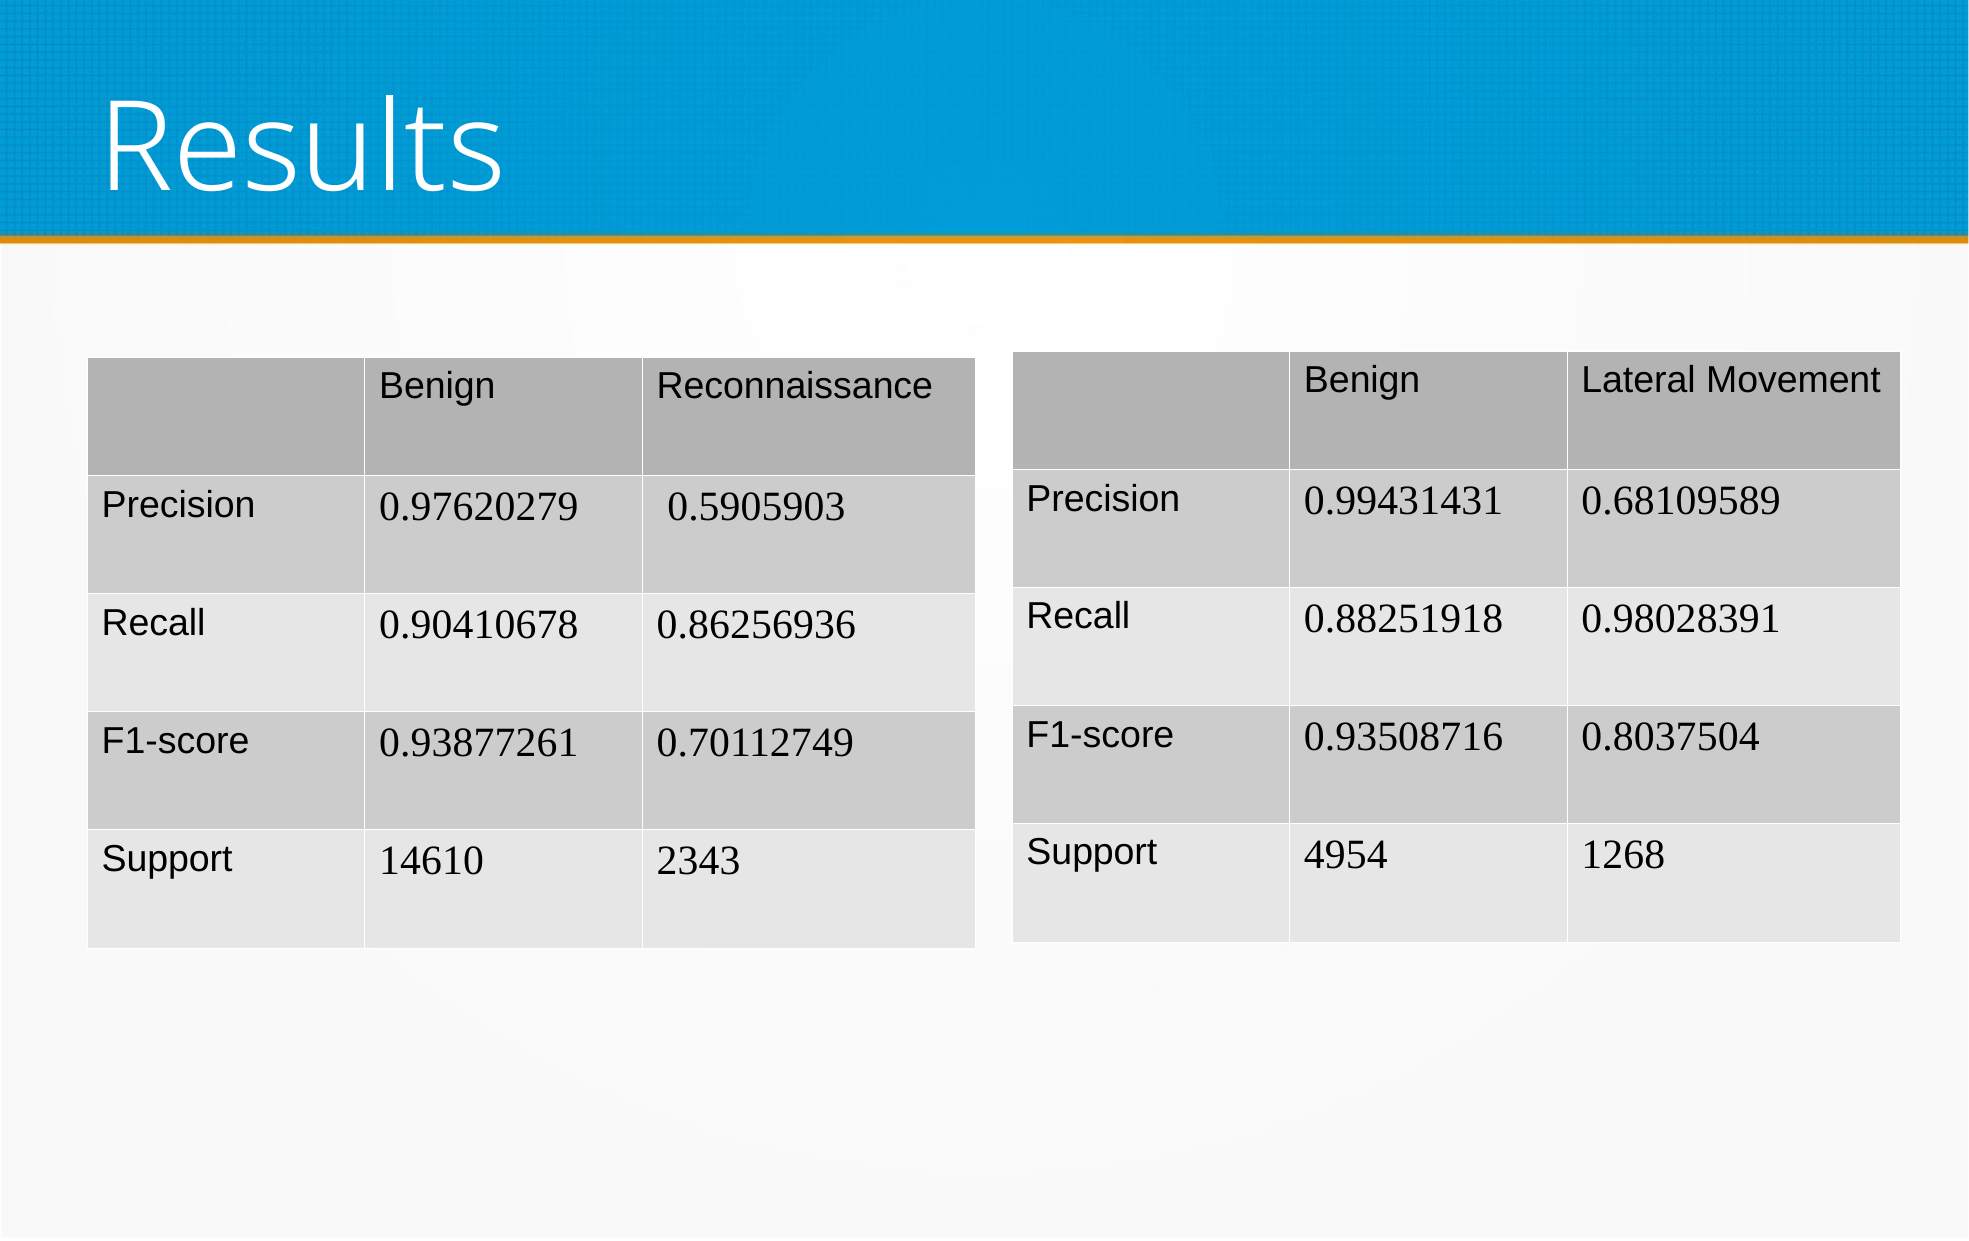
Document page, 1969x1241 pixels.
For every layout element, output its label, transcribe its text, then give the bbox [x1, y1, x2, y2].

table_cell Recall [88, 594, 364, 711]
table_cell 0.99431431 [1290, 470, 1567, 587]
picture [0, 233, 1969, 1241]
table_header Lateral Movement [1568, 352, 1900, 469]
table_cell 0.88251918 [1290, 588, 1567, 705]
table_cell 14610 [365, 830, 642, 948]
table_cell Precision [1013, 470, 1289, 587]
table_header Benign [365, 358, 642, 475]
table_cell 2343 [643, 830, 975, 948]
table_cell 4954 [1290, 824, 1567, 942]
table_cell F1-score [1013, 706, 1289, 823]
table_cell Precision [88, 476, 364, 593]
table_cell 0.68109589 [1568, 470, 1900, 587]
table_cell 0.93877261 [365, 712, 642, 829]
title Results [98, 19, 1870, 227]
table_header Benign [1290, 352, 1567, 469]
table_cell 0.90410678 [365, 594, 642, 711]
table_cell 0.86256936 [643, 594, 975, 711]
table_cell 0.97620279 [365, 476, 642, 593]
table_cell Recall [1013, 588, 1289, 705]
table_header [88, 358, 364, 475]
table_cell Support [88, 830, 364, 948]
table_cell 0.8037504 [1568, 706, 1900, 823]
table_cell 0.93508716 [1290, 706, 1567, 823]
table_cell 0.5905903 [643, 476, 975, 593]
table_cell F1-score [88, 712, 364, 829]
table_cell 0.70112749 [643, 712, 975, 829]
table_cell 1268 [1568, 824, 1900, 942]
table_cell 0.98028391 [1568, 588, 1900, 705]
table_cell Support [1013, 824, 1289, 942]
table_header Reconnaissance [643, 358, 975, 475]
table_header [1013, 352, 1289, 469]
